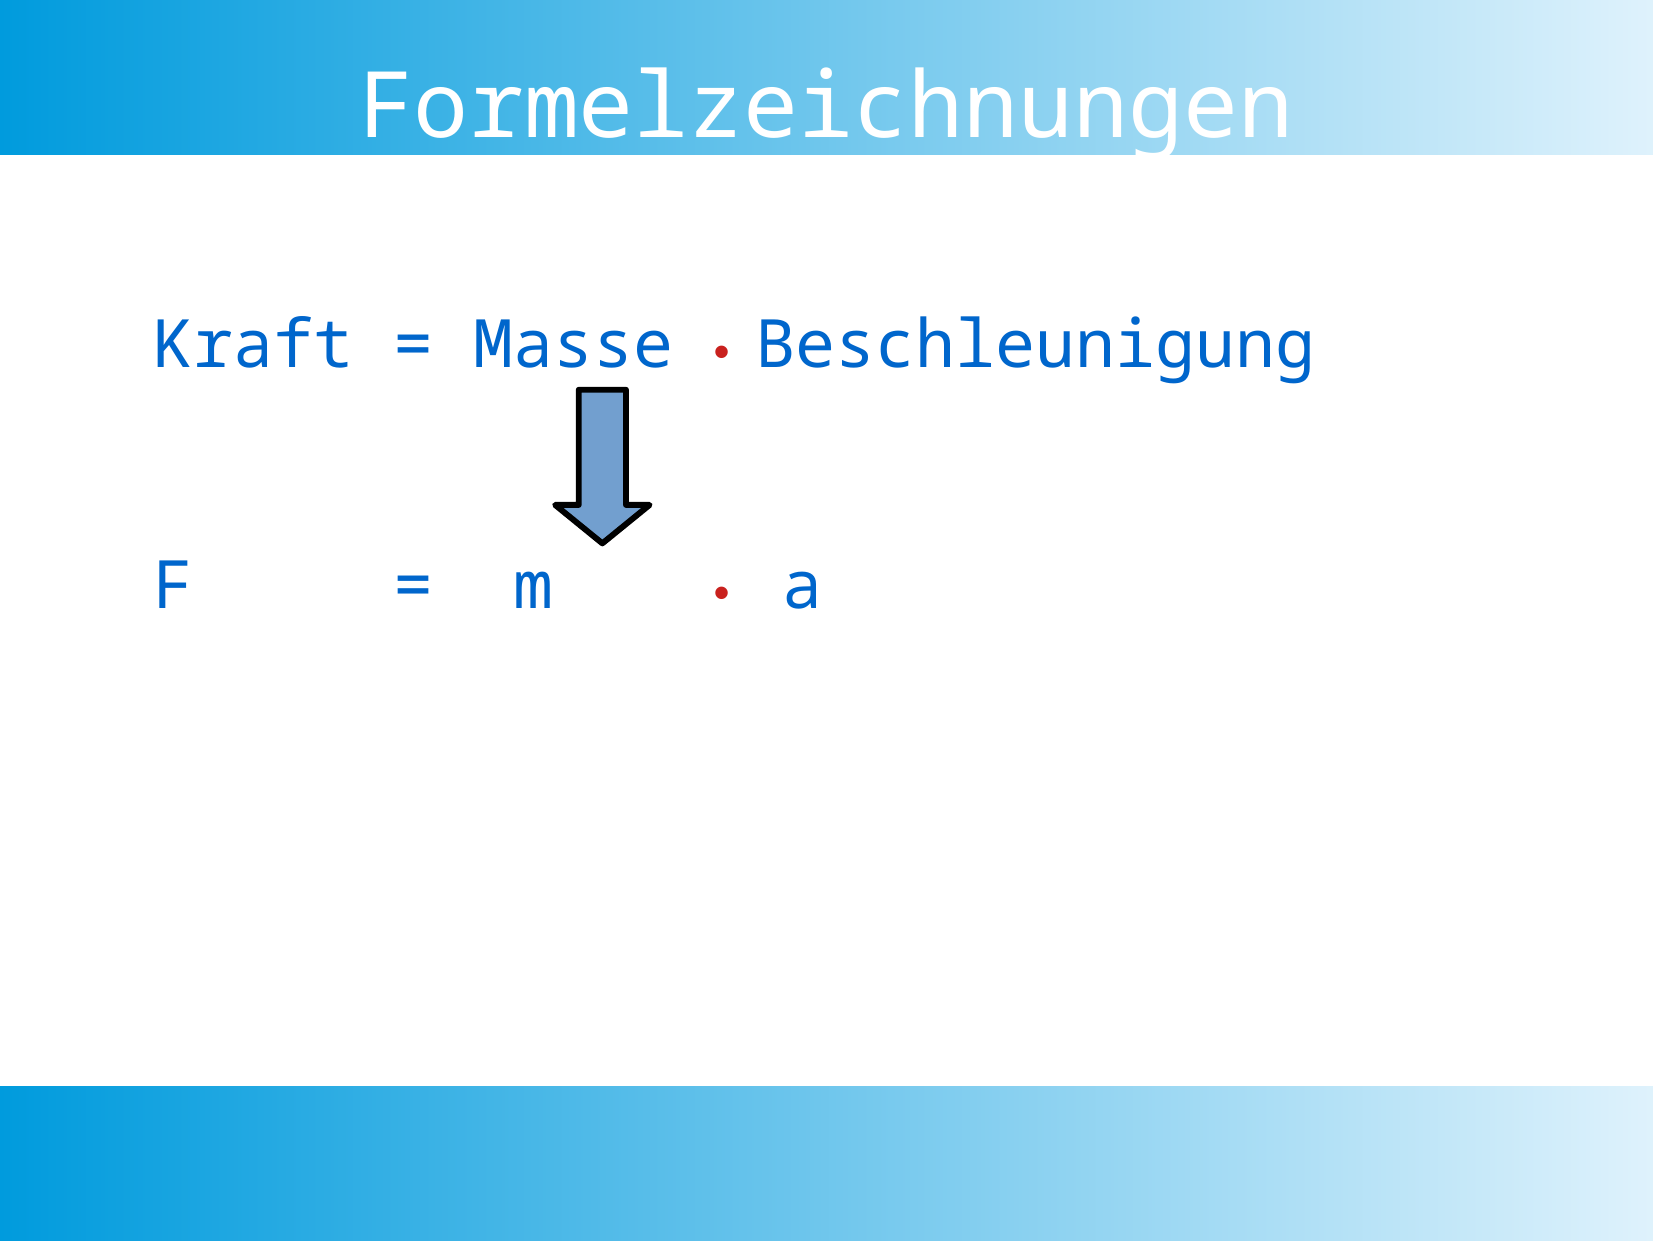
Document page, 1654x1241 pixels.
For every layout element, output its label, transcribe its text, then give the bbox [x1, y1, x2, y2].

list Kraft = Masse • Beschleunigung F = m • a [82, 296, 1571, 1016]
text_box [555, 389, 650, 544]
title Formelzeichnungen [82, 40, 1571, 163]
